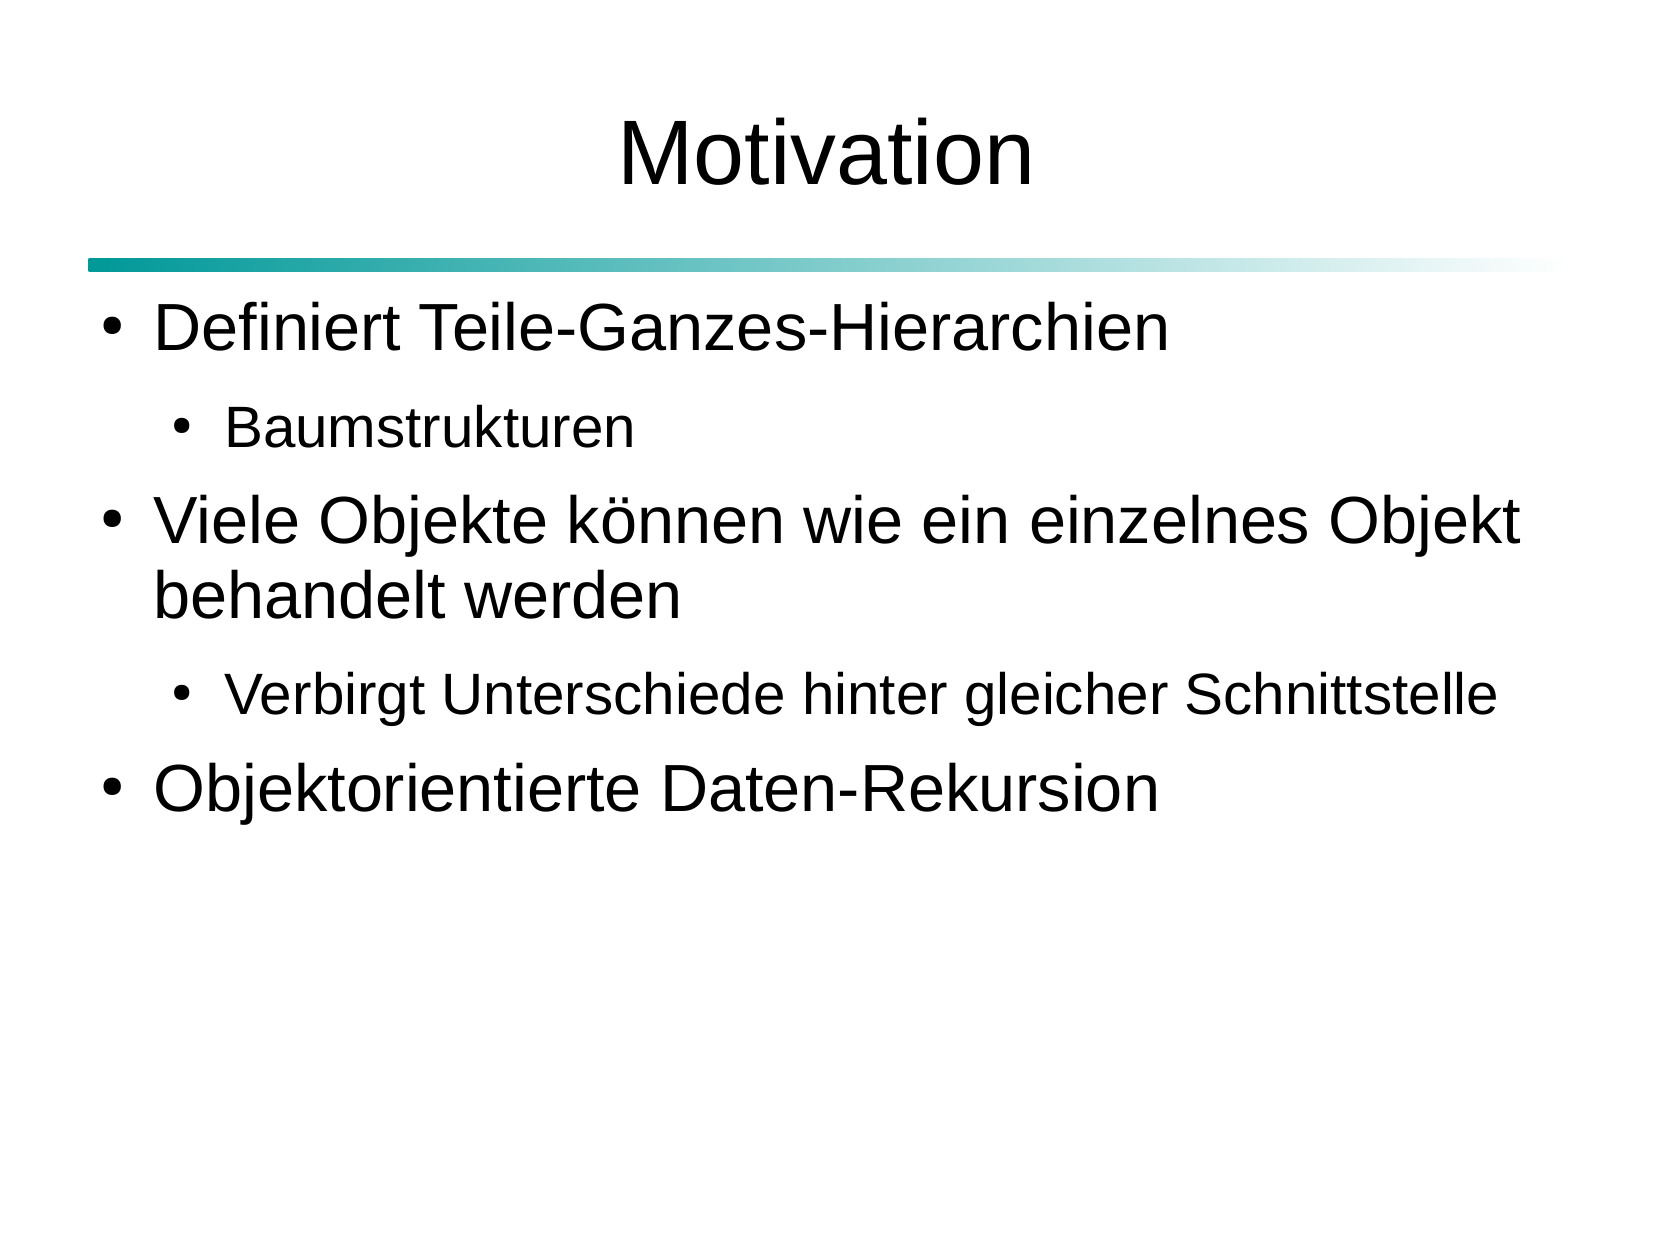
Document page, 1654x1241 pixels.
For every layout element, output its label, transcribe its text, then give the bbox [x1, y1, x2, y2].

list Definiert Teile-Ganzes-Hierarchien Baumstrukturen Viele Objekte können wie ein einzelnes Objekt behandelt werden Verbirgt Unterschiede hinter gleicher Schnittstelle Objektorientierte Daten-Rekursion [82, 290, 1571, 1094]
title Motivation [82, 49, 1571, 257]
